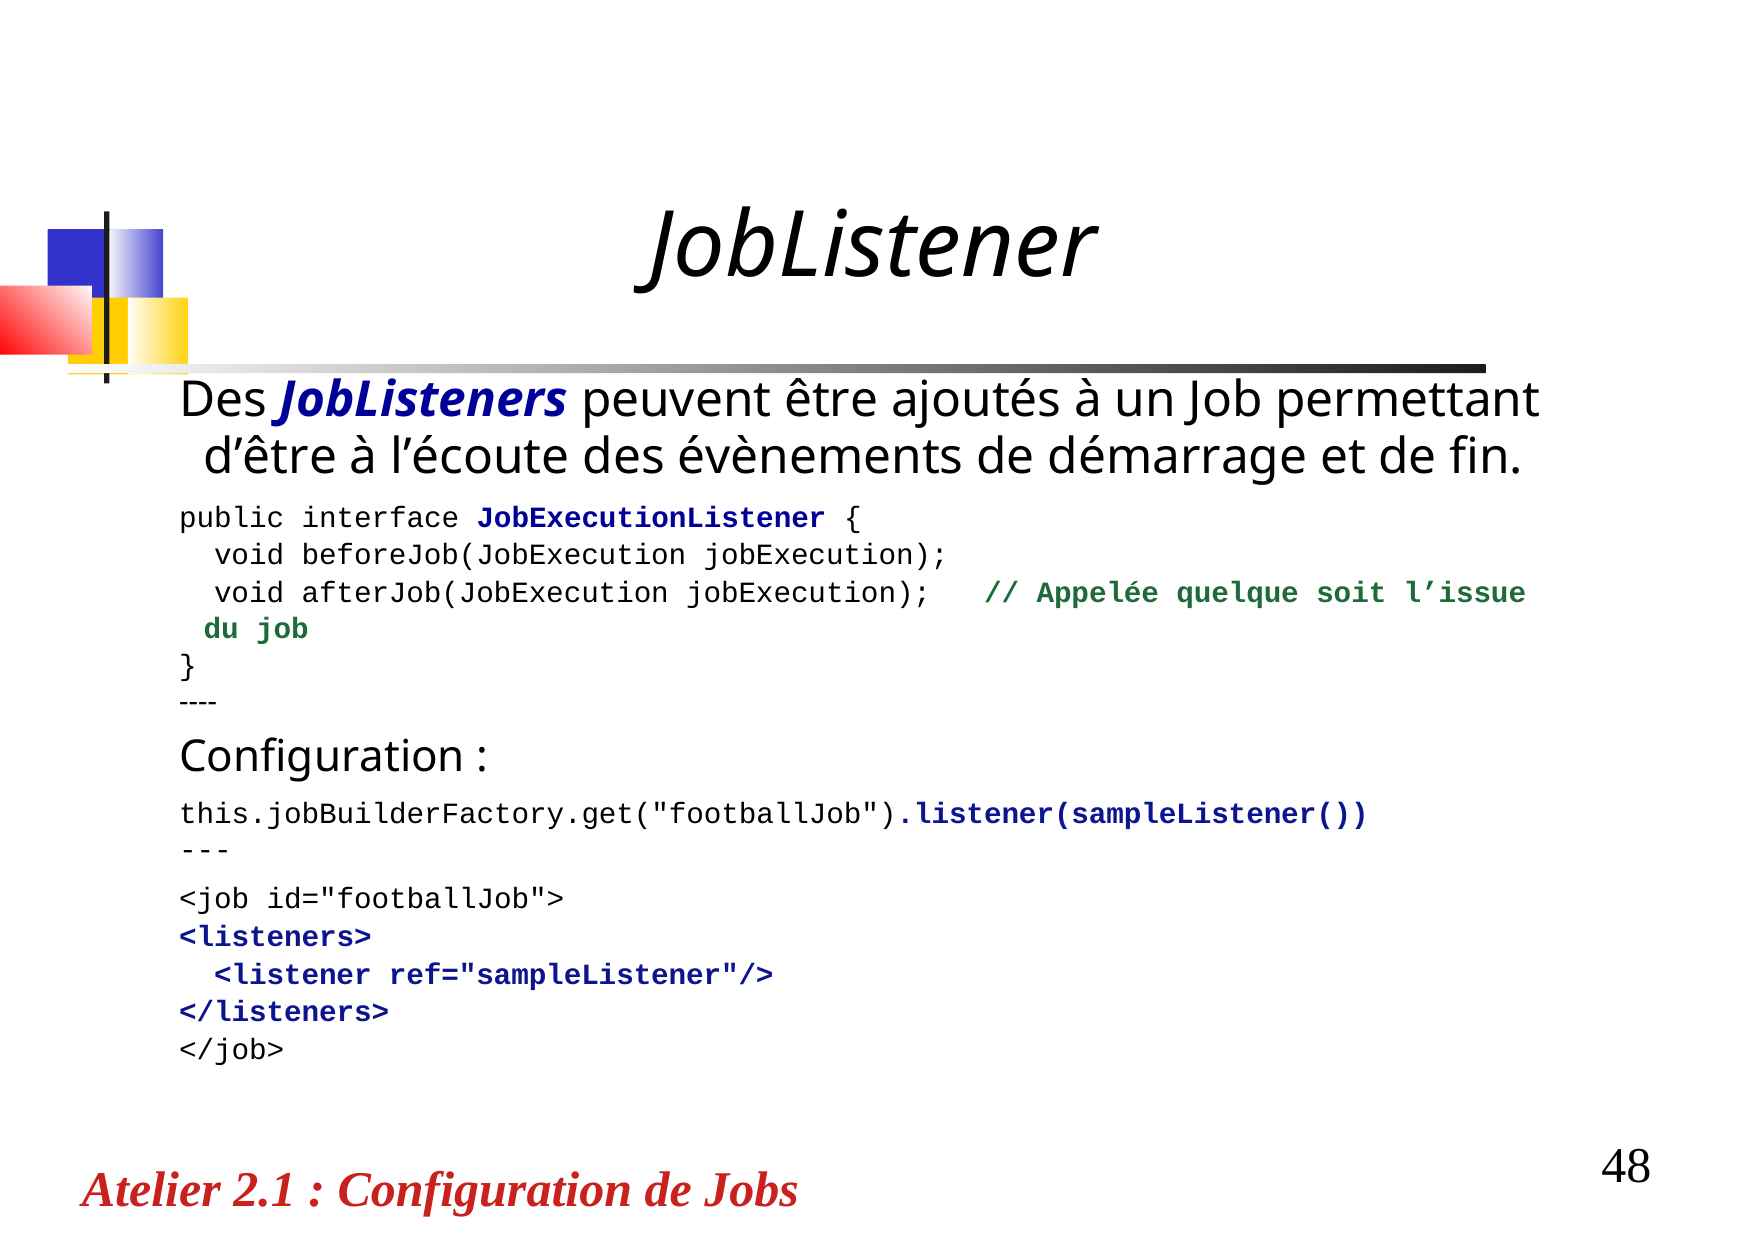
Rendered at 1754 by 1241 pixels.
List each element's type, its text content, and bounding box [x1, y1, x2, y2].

text_box Atelier 2.1 : Configuration de Jobs [67, 1153, 815, 1225]
list Des JobListeners peuvent être ajoutés à un Job permettant d’être à l’écoute des évènements de démarrage et de fin. public interface JobExecutionListener { void beforeJob(JobExecution jobExecution); void afterJob(JobExecution jobExecution); // Appelée quelque soit l’issue du job } ---- Configuration : this.jobBuilderFactory.get("footballJob").listener(sampleListener()) --- <job id="footballJob"> <listeners> <listener ref="sampleListener"/> </listeners> </job> [179, 371, 1567, 1091]
title JobListener [179, 139, 1567, 351]
